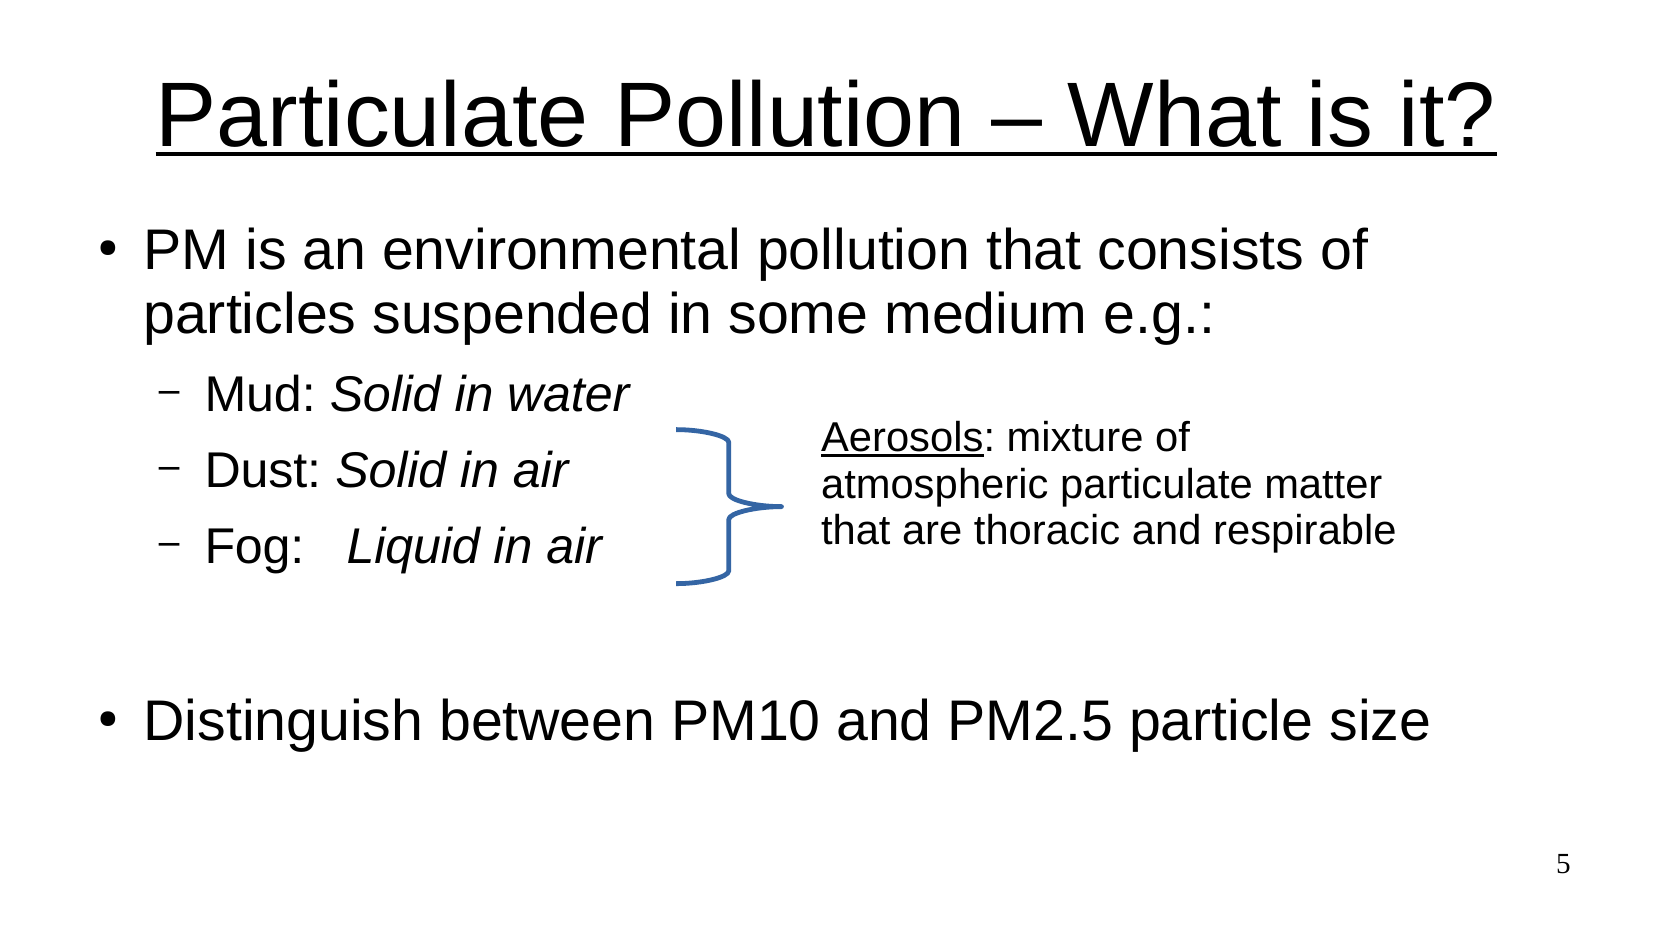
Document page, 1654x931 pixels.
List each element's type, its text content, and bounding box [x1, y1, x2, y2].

text_box Aerosols: mixture of atmospheric particulate matter that are thoracic and respirable [806, 406, 1418, 608]
title Particulate Pollution – What is it? [82, 37, 1571, 193]
list PM is an environmental pollution that consists of particles suspended in some medium e.g.: Mud: Solid in water Dust: Solid in air Fog: Liquid in air Distinguish between PM10 and PM2.5 particle size [82, 217, 1571, 758]
